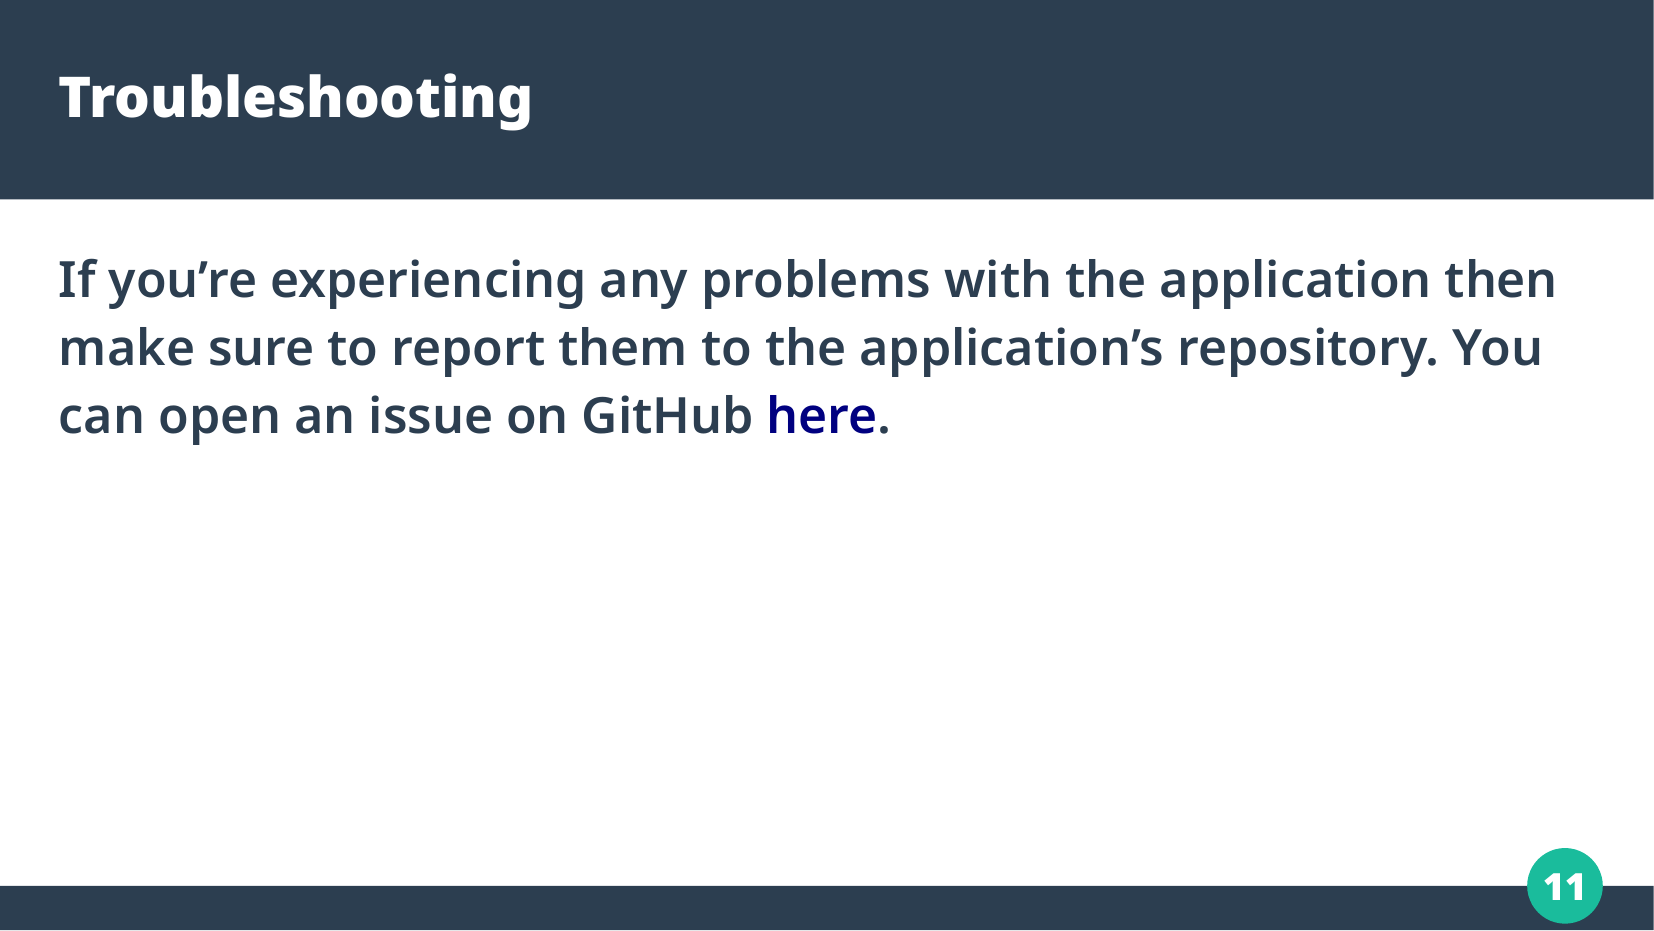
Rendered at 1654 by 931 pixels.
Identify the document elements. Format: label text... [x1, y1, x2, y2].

title Troubleshooting [59, 37, 1595, 155]
list If you’re experiencing any problems with the application then make sure to report them to the application’s repository. You can open an issue on GitHub here. [59, 243, 1595, 864]
